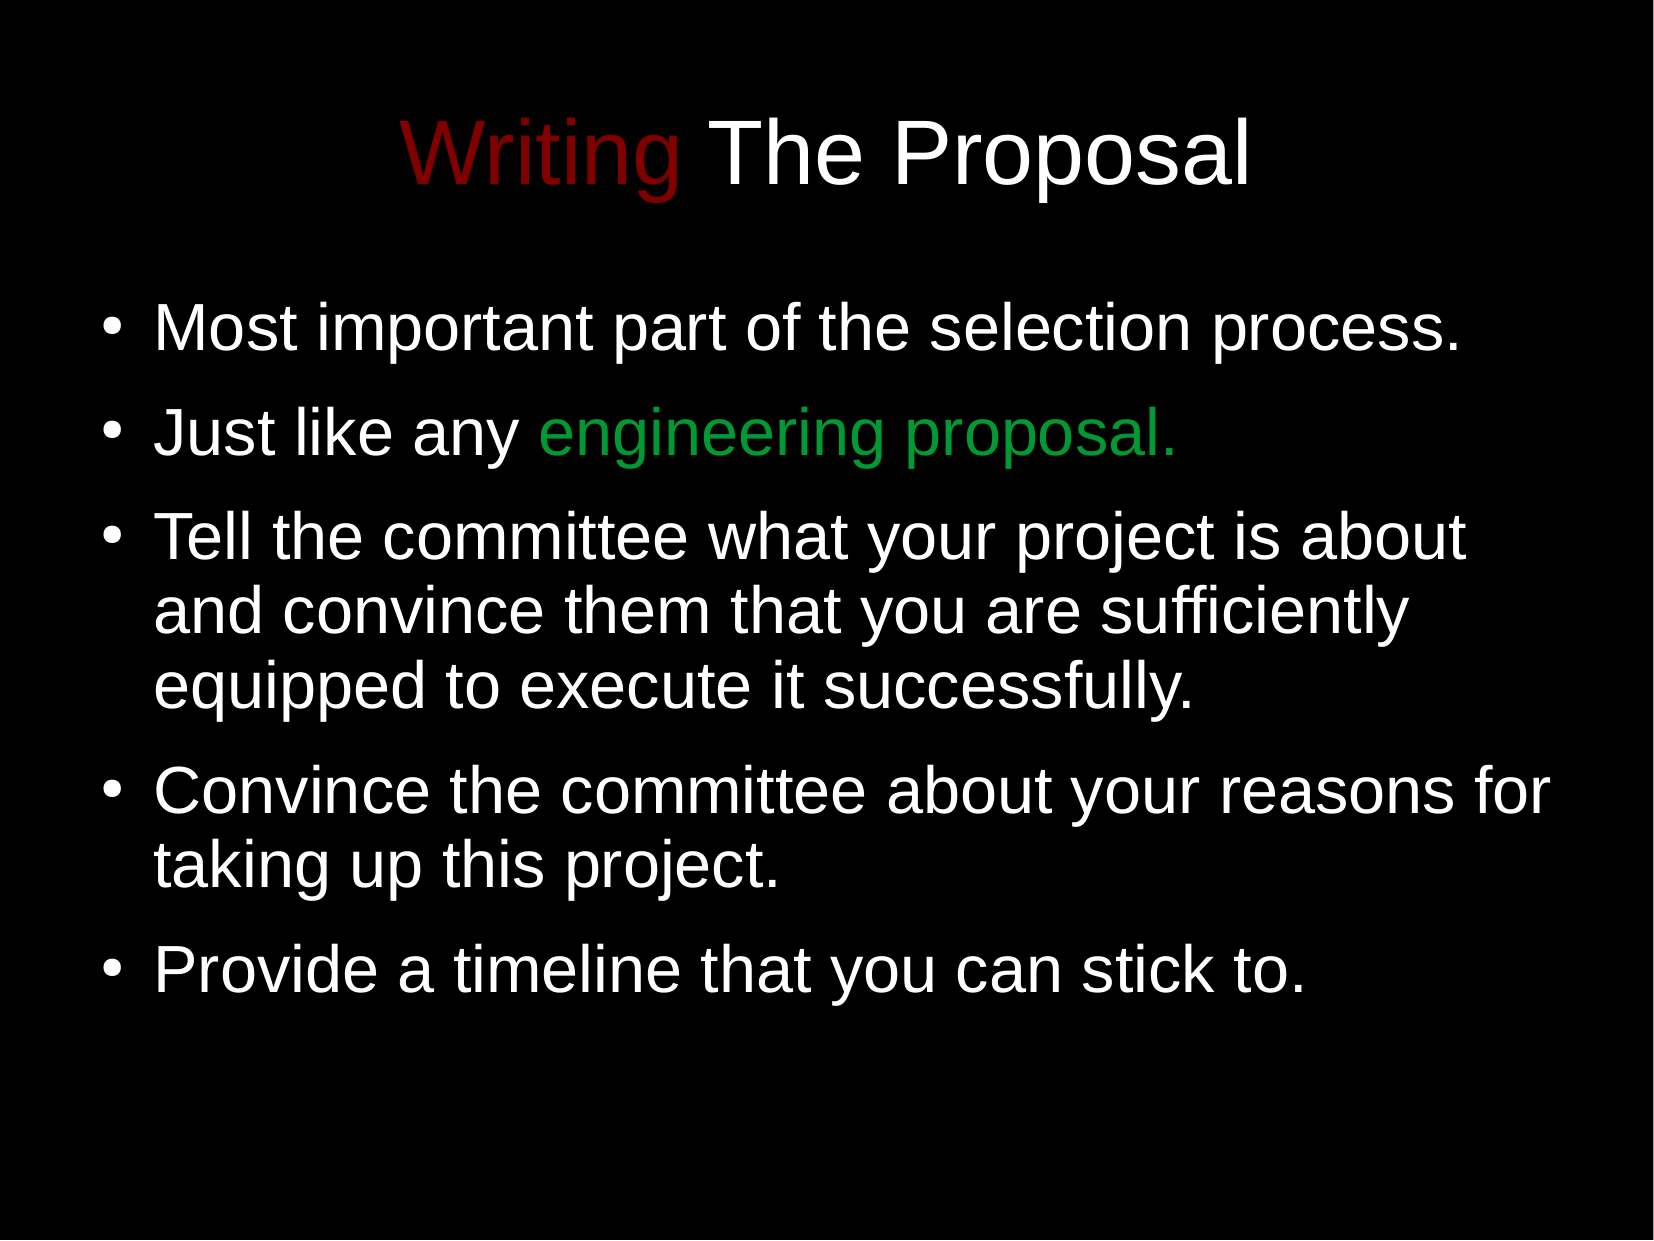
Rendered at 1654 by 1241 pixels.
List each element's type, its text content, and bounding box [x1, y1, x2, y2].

title Writing The Proposal [82, 49, 1571, 257]
list Most important part of the selection process. Just like any engineering proposal. Tell the committee what your project is about and convince them that you are sufficiently equipped to execute it successfully. Convince the committee about your reasons for taking up this project. Provide a timeline that you can stick to. [82, 290, 1571, 1010]
